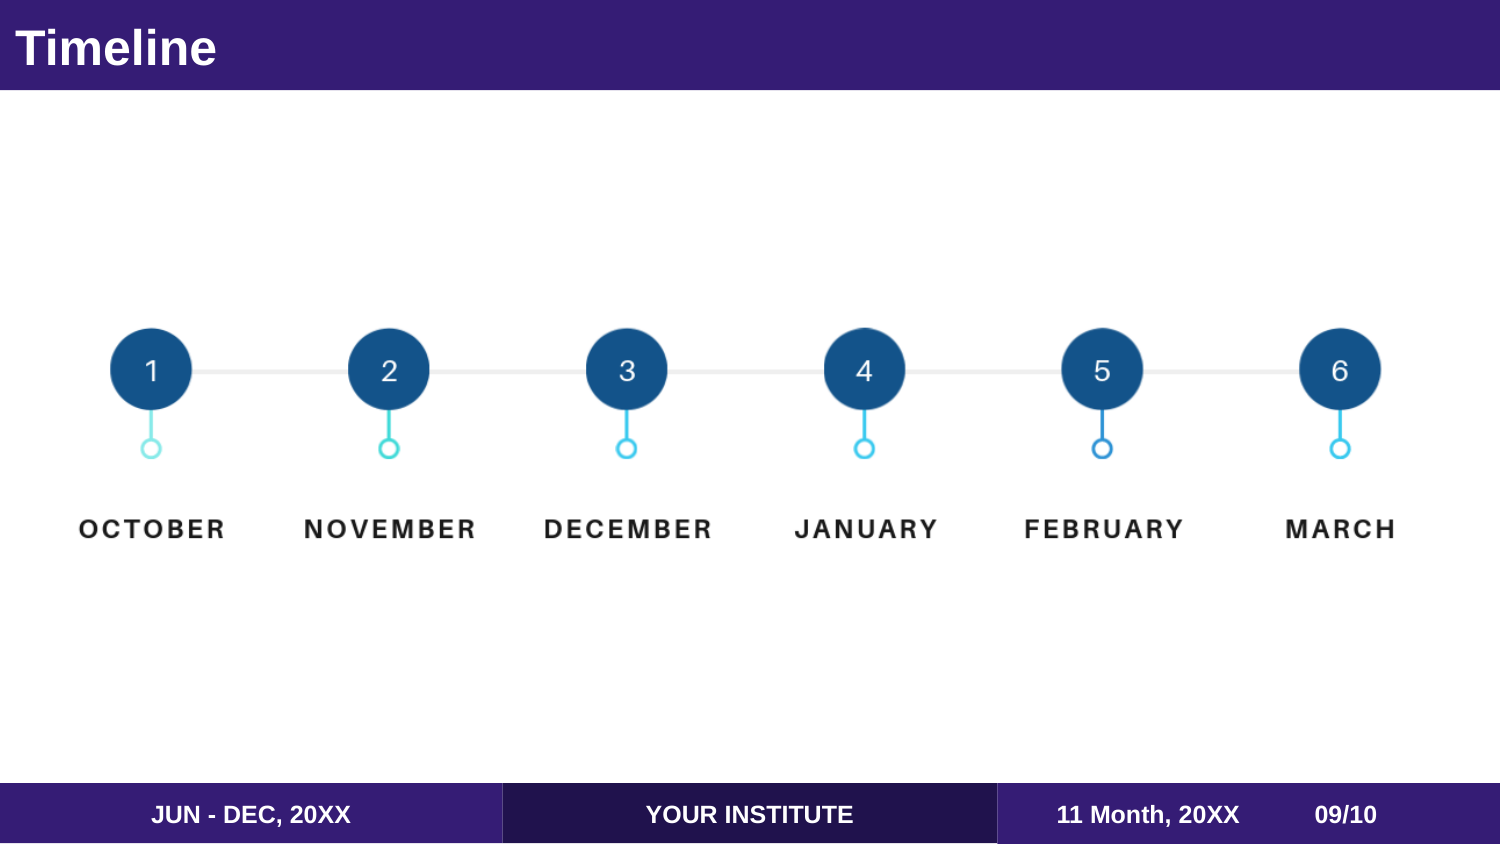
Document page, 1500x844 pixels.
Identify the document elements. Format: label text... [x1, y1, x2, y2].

text_box 11 Month, 20XX 09/10 [997, 783, 1500, 844]
picture [37, 265, 1464, 557]
text_box JUN - DEC, 20XX [0, 783, 502, 844]
text_box Timeline [0, 0, 1500, 91]
text_box YOUR INSTITUTE [502, 783, 997, 844]
